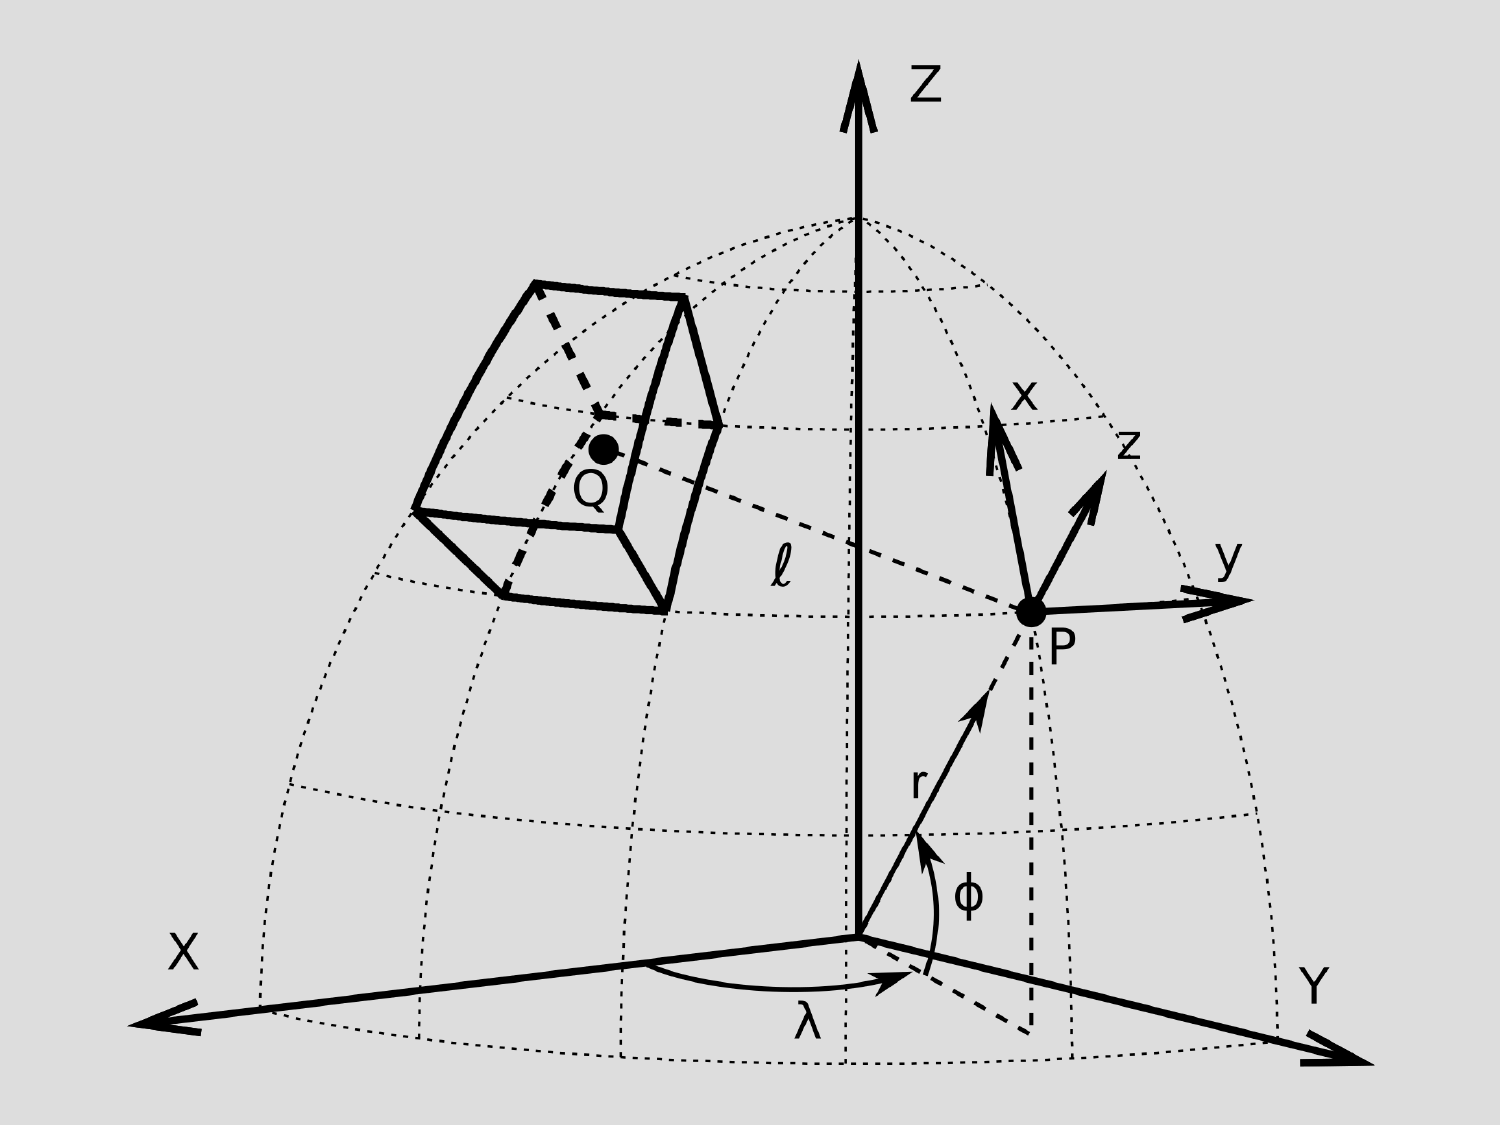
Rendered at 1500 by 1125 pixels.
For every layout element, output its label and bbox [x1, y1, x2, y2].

picture [65, 48, 1436, 1077]
